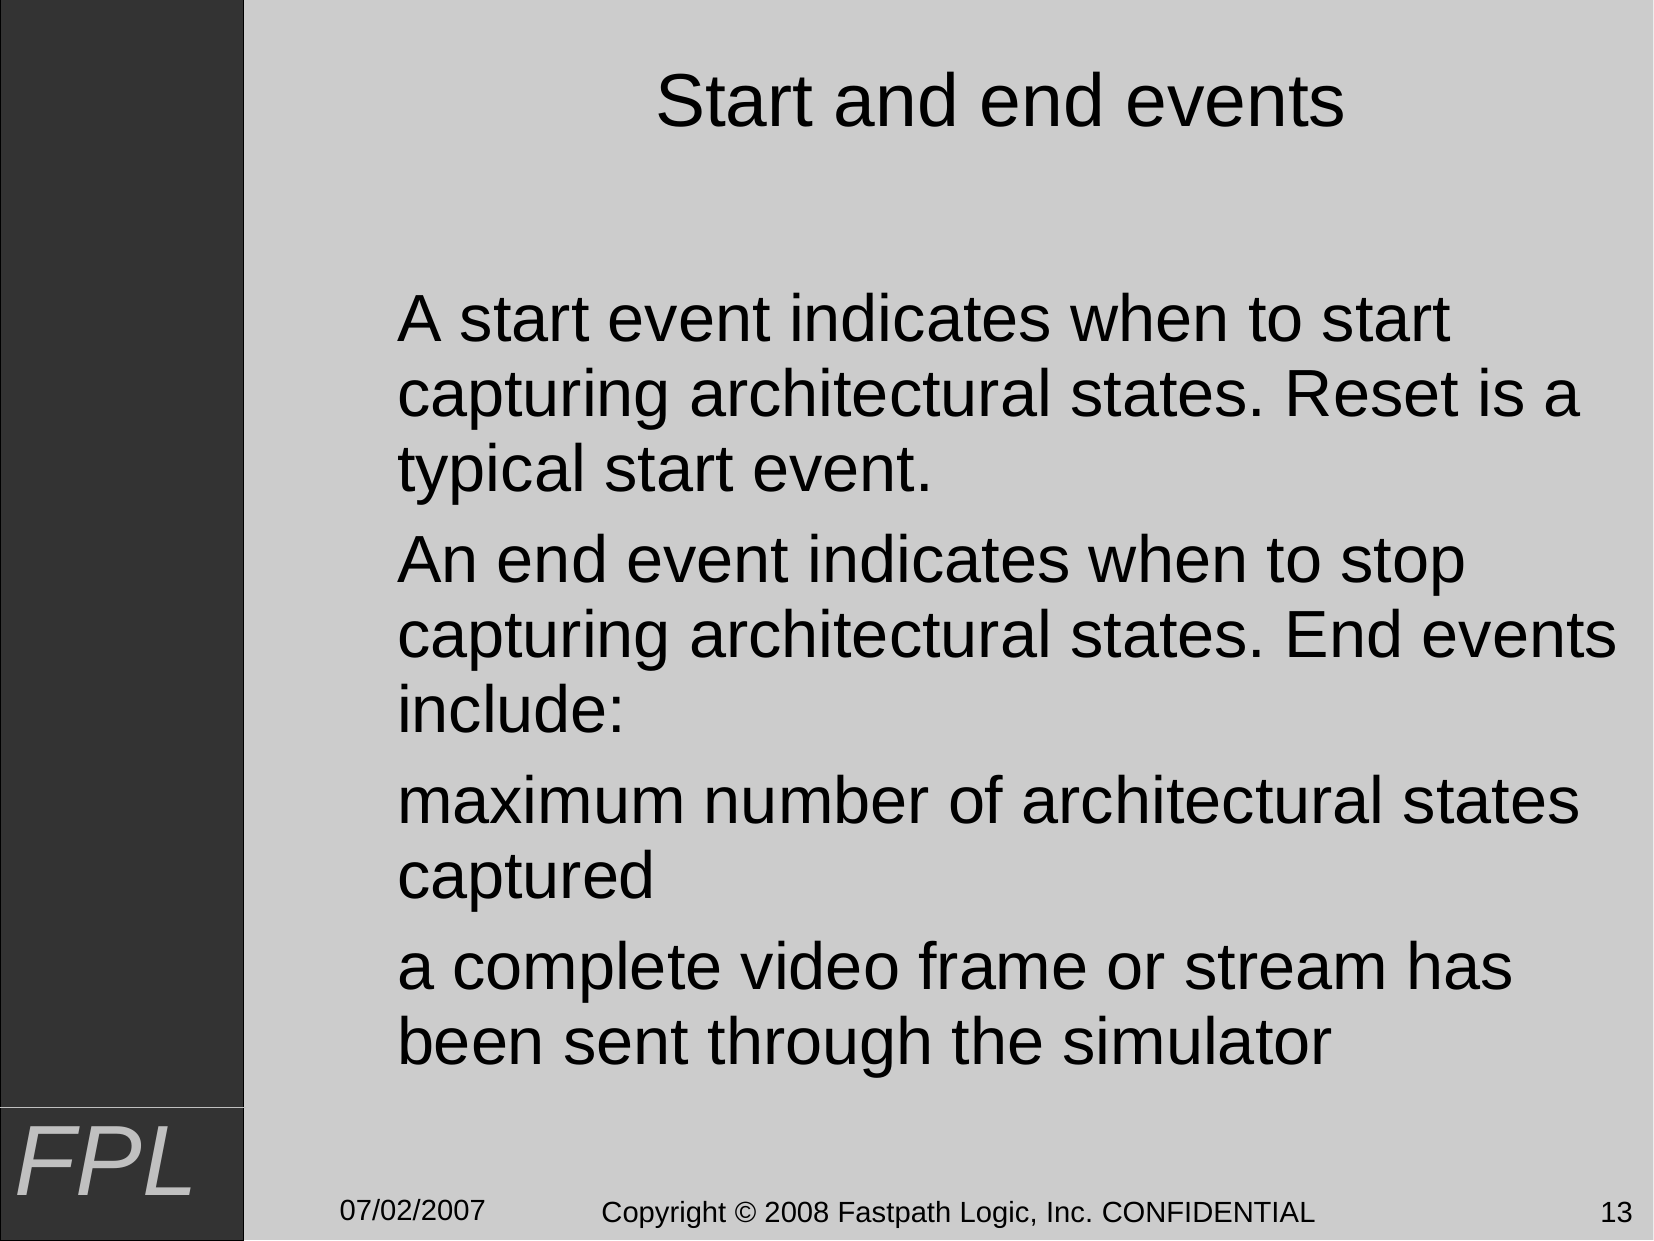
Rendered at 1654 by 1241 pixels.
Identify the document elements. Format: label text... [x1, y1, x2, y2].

subtitle A start event indicates when to start capturing architectural states. Reset is a typical start event. An end event indicates when to stop capturing architectural states. End events include: maximum number of architectural states captured a complete video frame or stream has been sent through the simulator [322, 146, 1635, 1241]
title Start and end events [450, 0, 1553, 146]
